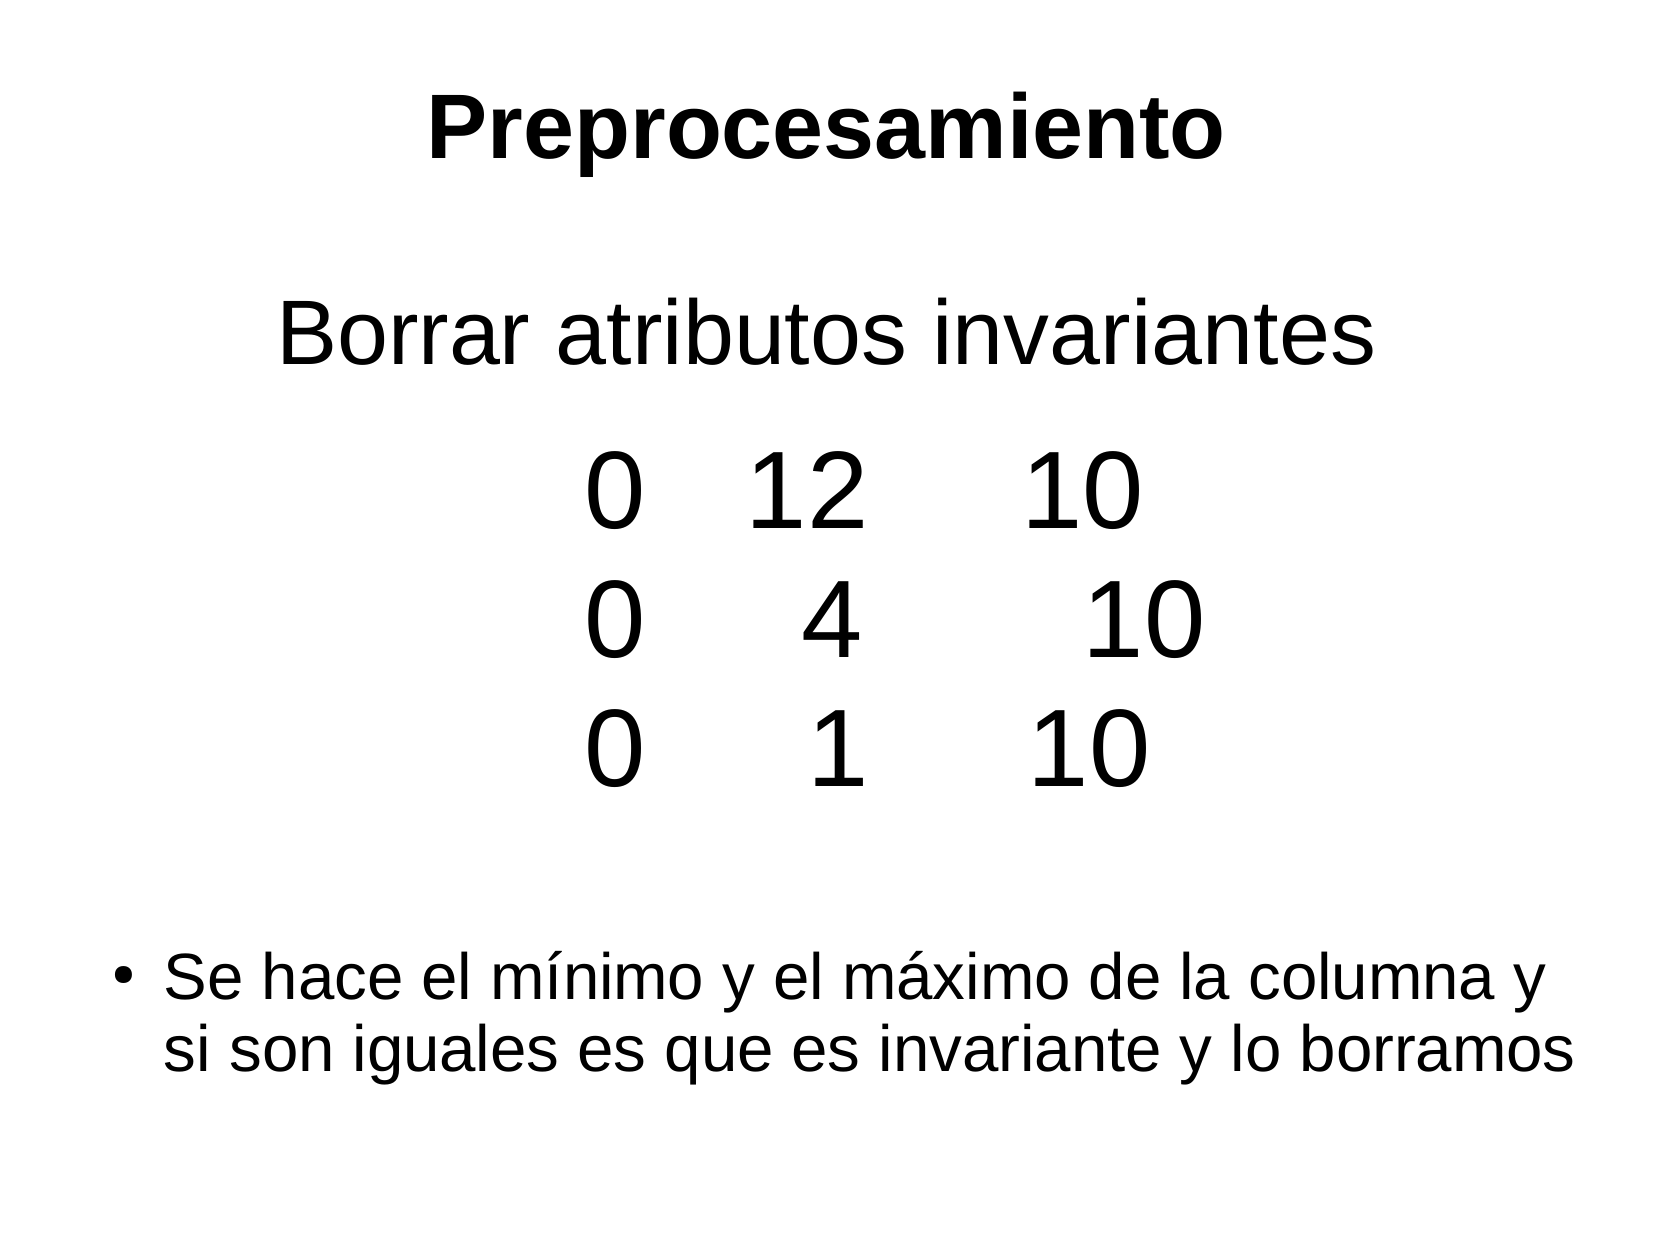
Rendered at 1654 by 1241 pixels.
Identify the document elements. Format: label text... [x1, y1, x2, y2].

title Preprocesamiento Borrar atributos invariantes [82, 76, 1571, 384]
list 0 12 10 0 4 10 0 1 10 Se hace el mínimo y el máximo de la columna y si son iguales es que es invariante y lo borramos [94, 428, 1583, 1149]
